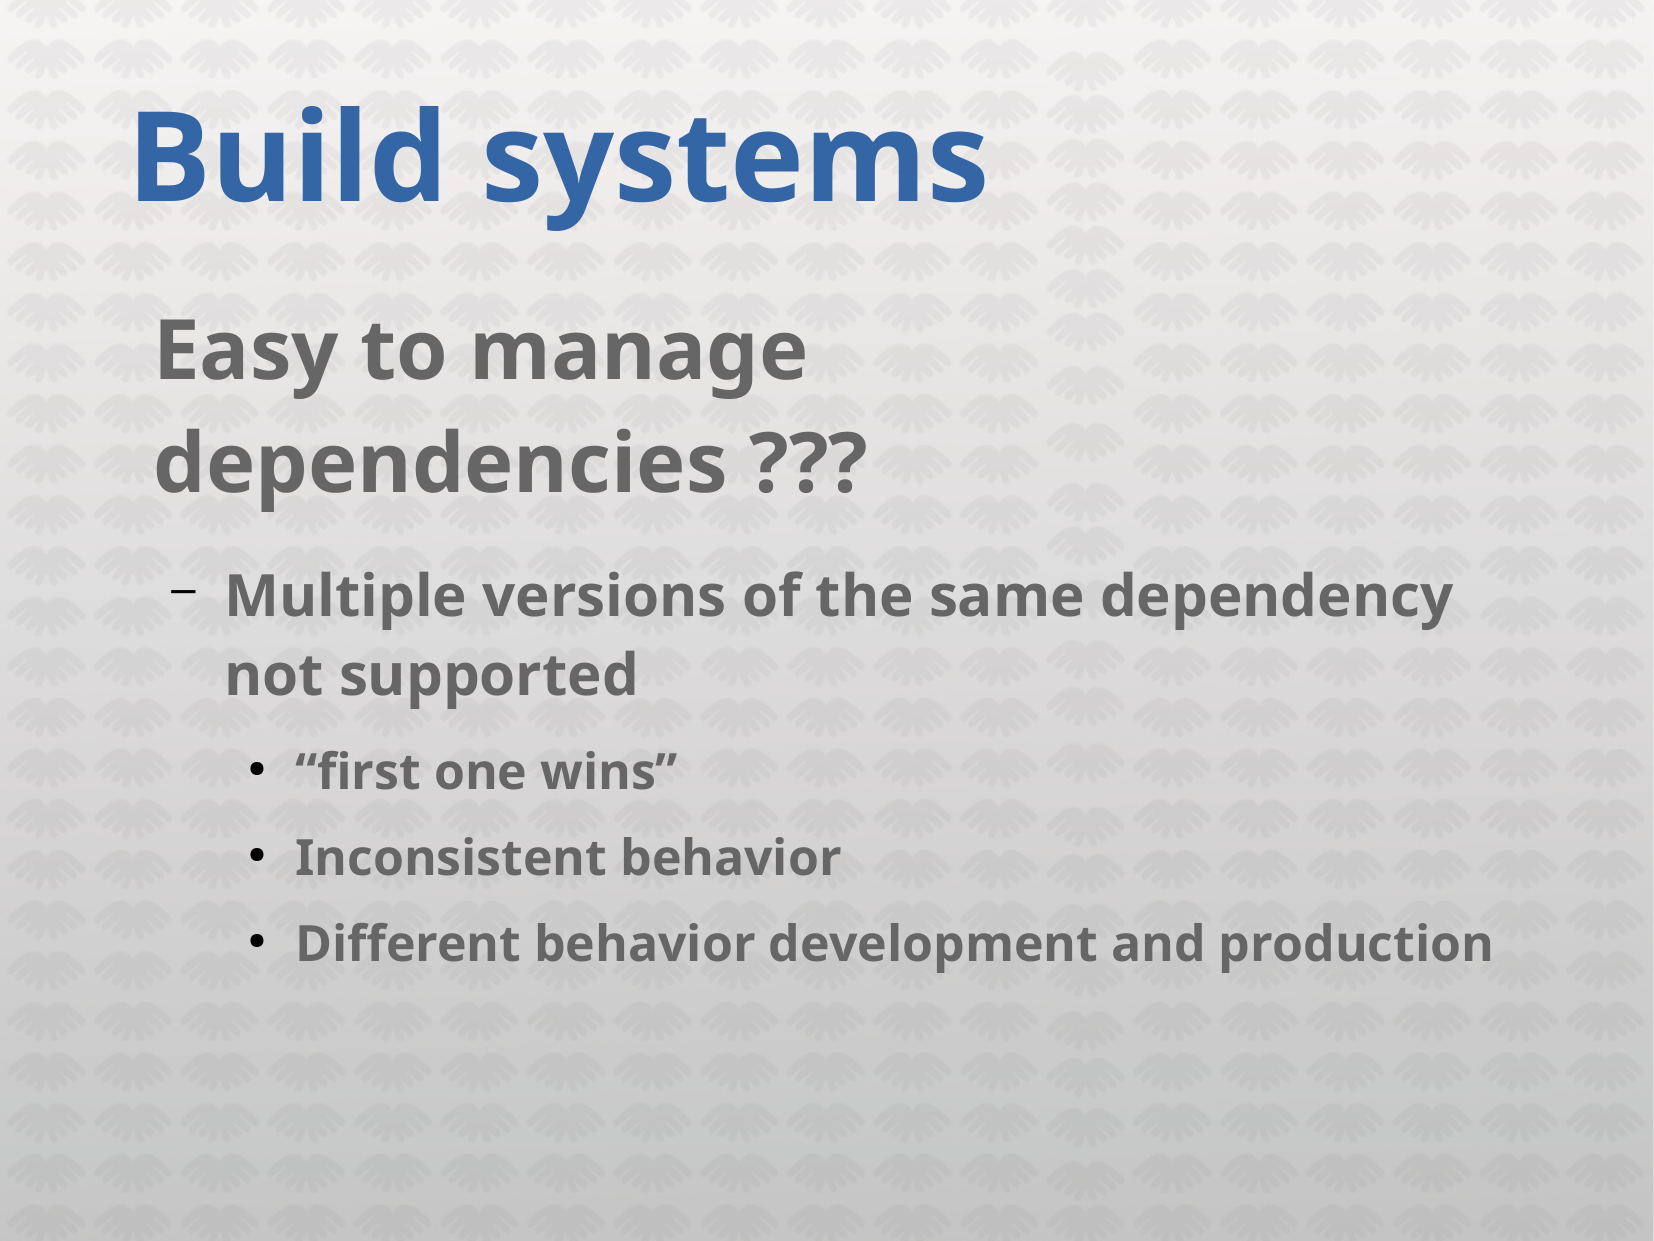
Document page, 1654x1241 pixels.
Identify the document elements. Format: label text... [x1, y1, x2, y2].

title Build systems [82, 49, 1571, 257]
list Easy to manage dependencies ??? Multiple versions of the same dependency not supported “first one wins” Inconsistent behavior Different behavior development and production [82, 290, 1538, 1010]
picture [0, 0, 1654, 1241]
